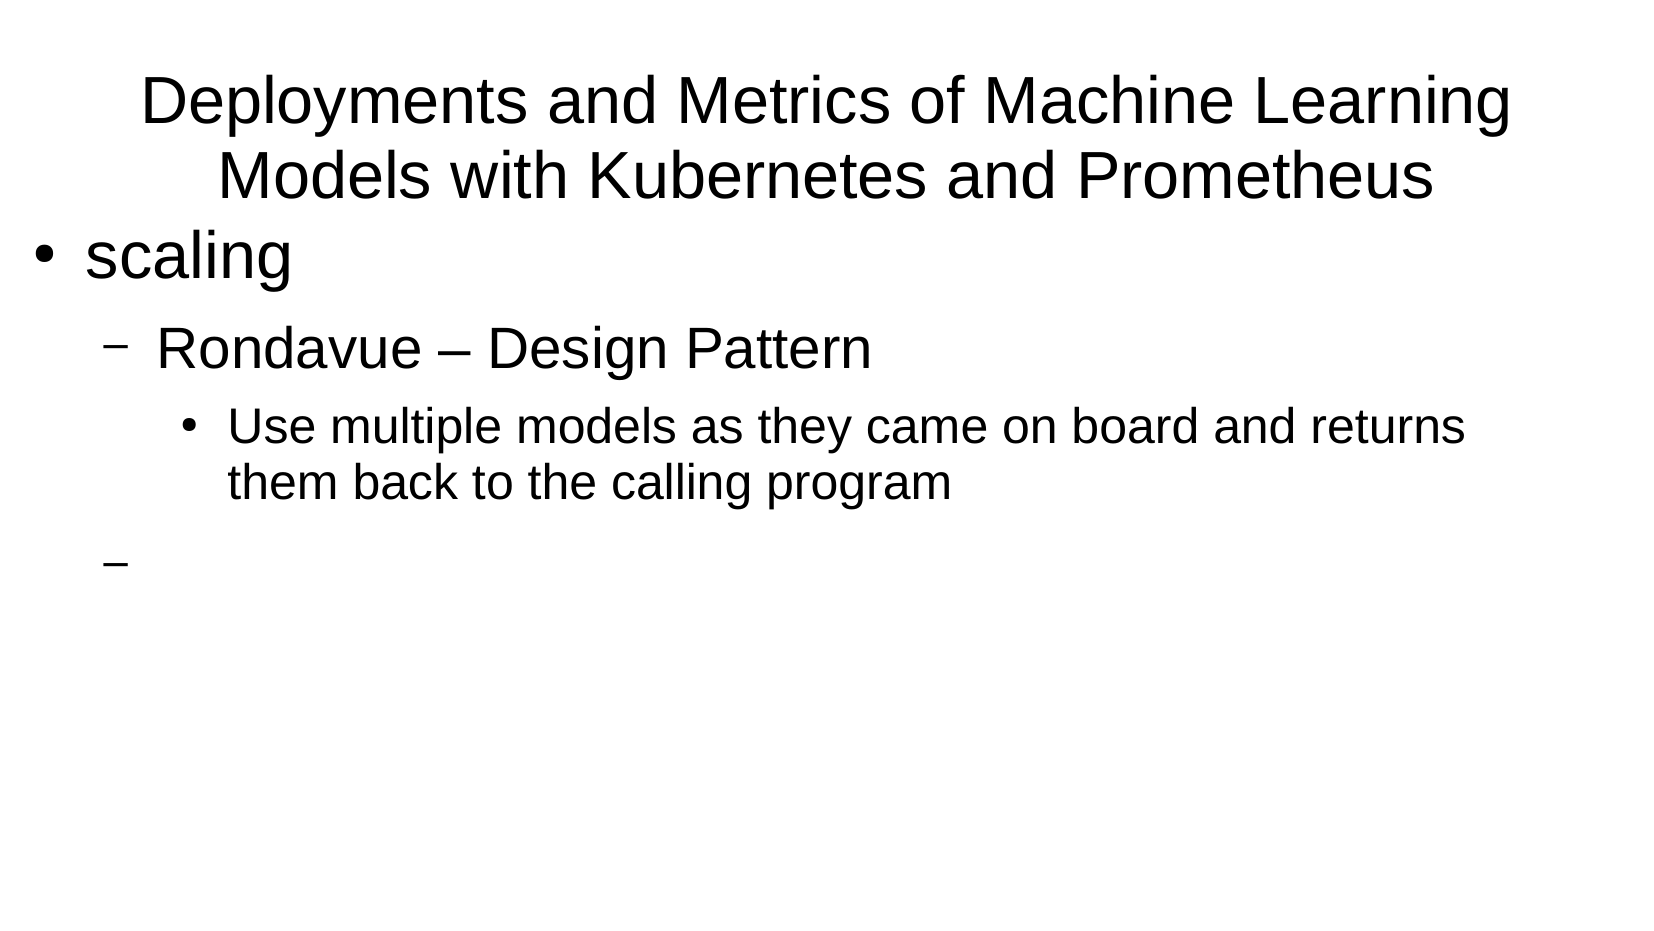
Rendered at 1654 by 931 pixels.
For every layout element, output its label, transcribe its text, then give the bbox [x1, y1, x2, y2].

list scaling Rondavue – Design Pattern Use multiple models as they came on board and returns them back to the calling program [15, 217, 1571, 916]
title Deployments and Metrics of Machine Learning Models with Kubernetes and Prometheus [82, 60, 1571, 216]
